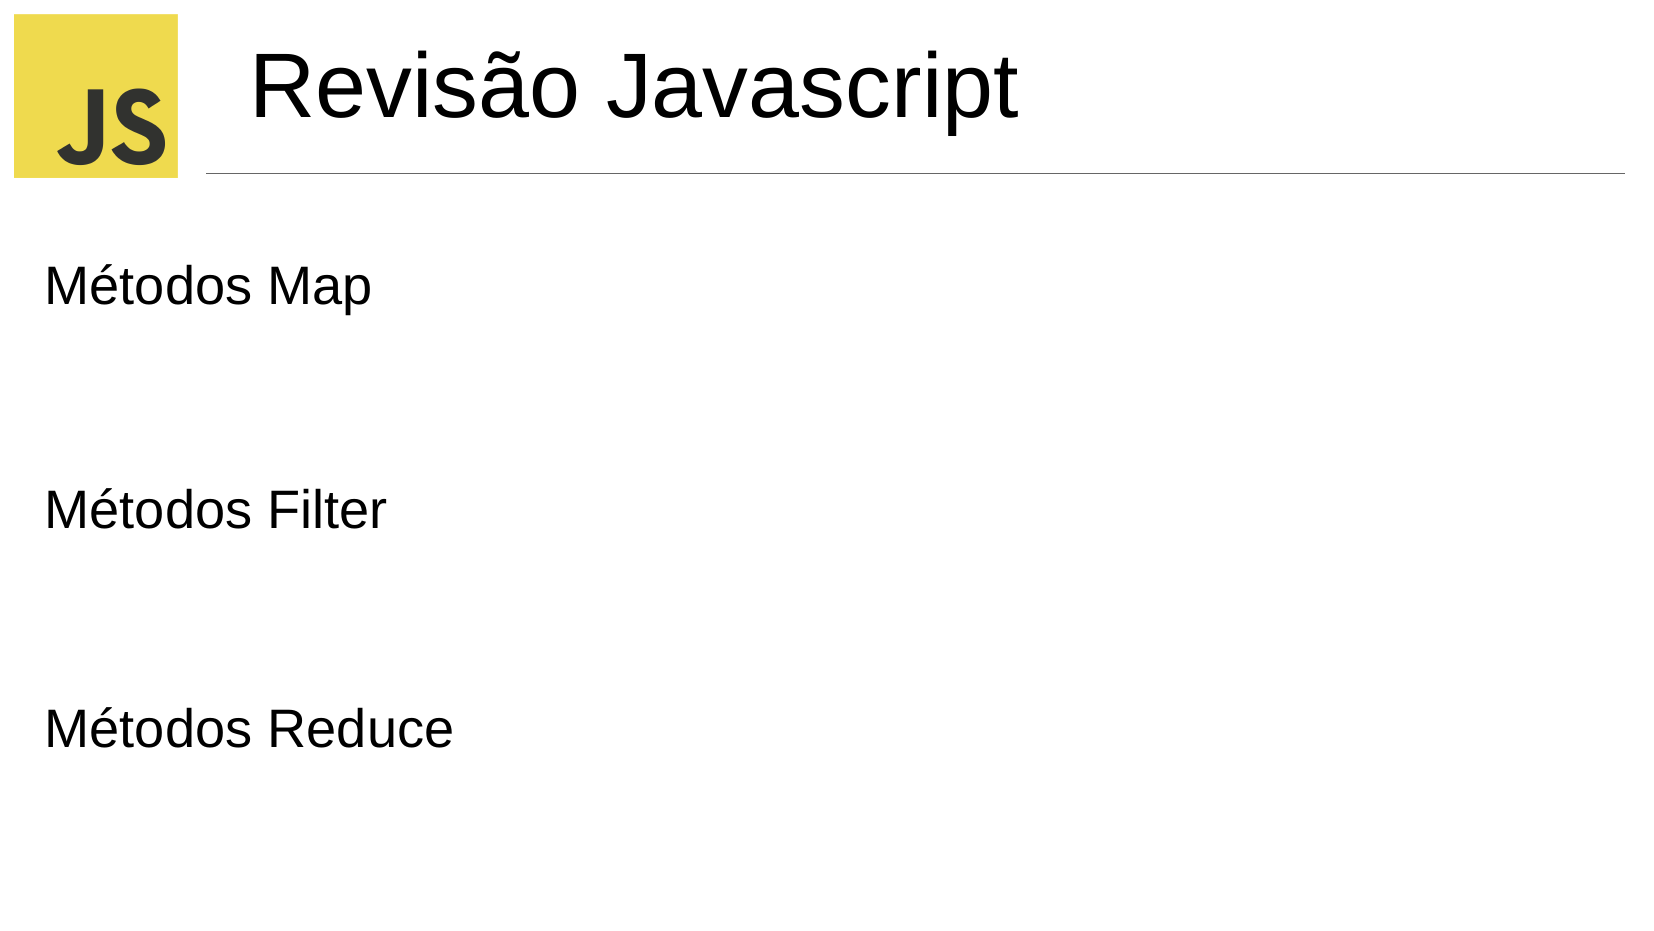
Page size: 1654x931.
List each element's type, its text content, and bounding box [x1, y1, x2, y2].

text_box Métodos Map [29, 248, 502, 384]
text_box Métodos Reduce [29, 690, 502, 827]
text_box Métodos Filter [29, 472, 502, 609]
picture [14, 14, 178, 178]
title Revisão Javascript [249, 7, 1654, 164]
